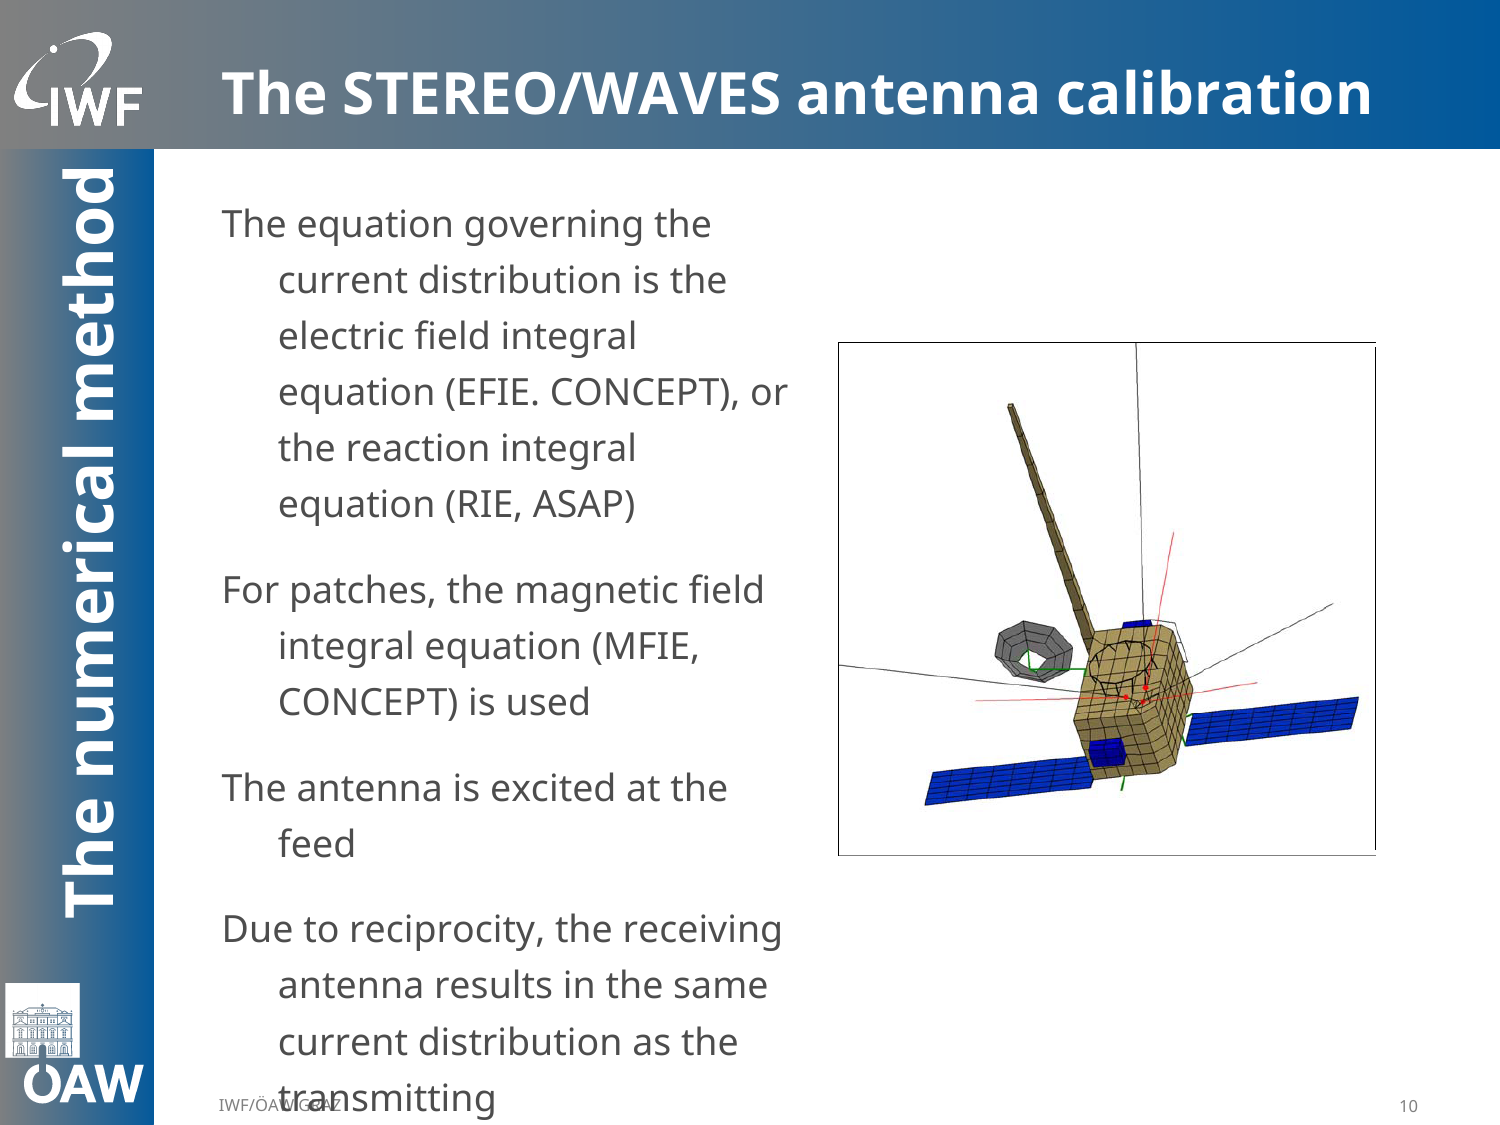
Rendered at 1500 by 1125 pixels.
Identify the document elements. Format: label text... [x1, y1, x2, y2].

title The STEREO/WAVES antenna calibration [206, 16, 1459, 176]
picture [8, 32, 154, 132]
list The equation governing the current distribution is the electric field integral equation (EFIE. CONCEPT), or the reaction integral equation (RIE, ASAP) For patches, the magnetic field integral equation (MFIE, CONCEPT) is used The antenna is excited at the feed Due to reciprocity, the receiving antenna results in the same current distribution as the transmitting [206, 184, 818, 1098]
text_box The numerical method [29, 148, 154, 959]
picture [838, 342, 1376, 856]
picture [5, 983, 154, 1105]
